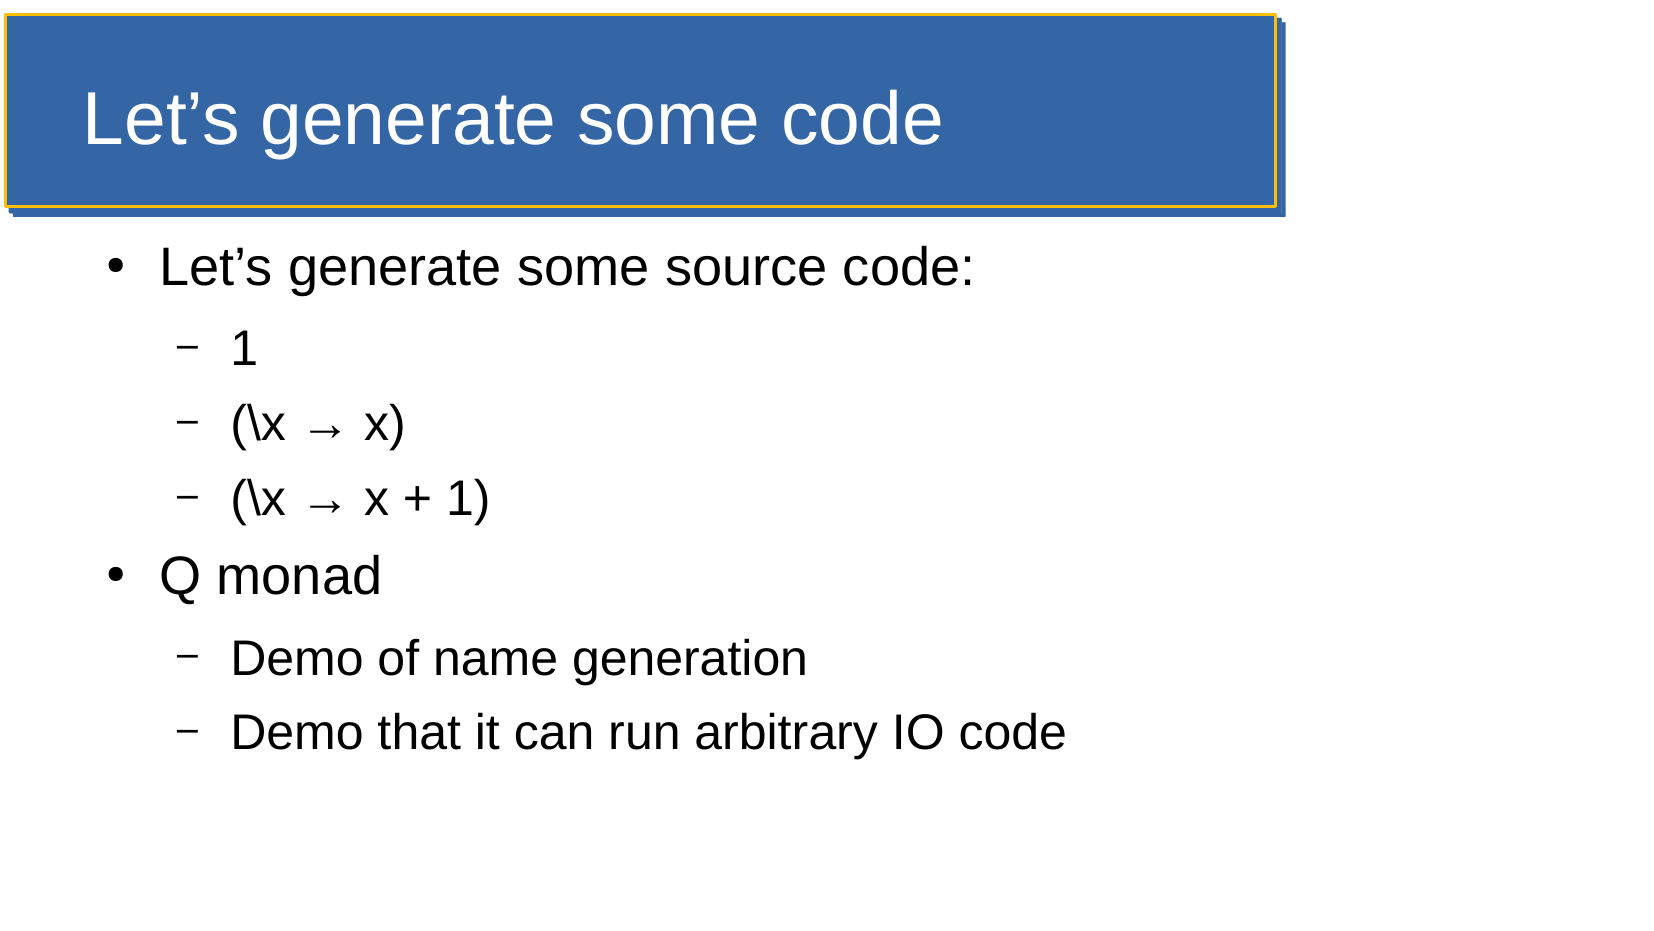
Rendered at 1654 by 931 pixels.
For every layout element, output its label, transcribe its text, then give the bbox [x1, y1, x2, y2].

title Let’s generate some code [82, 44, 1235, 192]
list Let’s generate some source code: 1 (\x → x) (\x → x + 1) Q monad Demo of name generation Demo that it can run arbitrary IO code [88, 236, 1565, 798]
